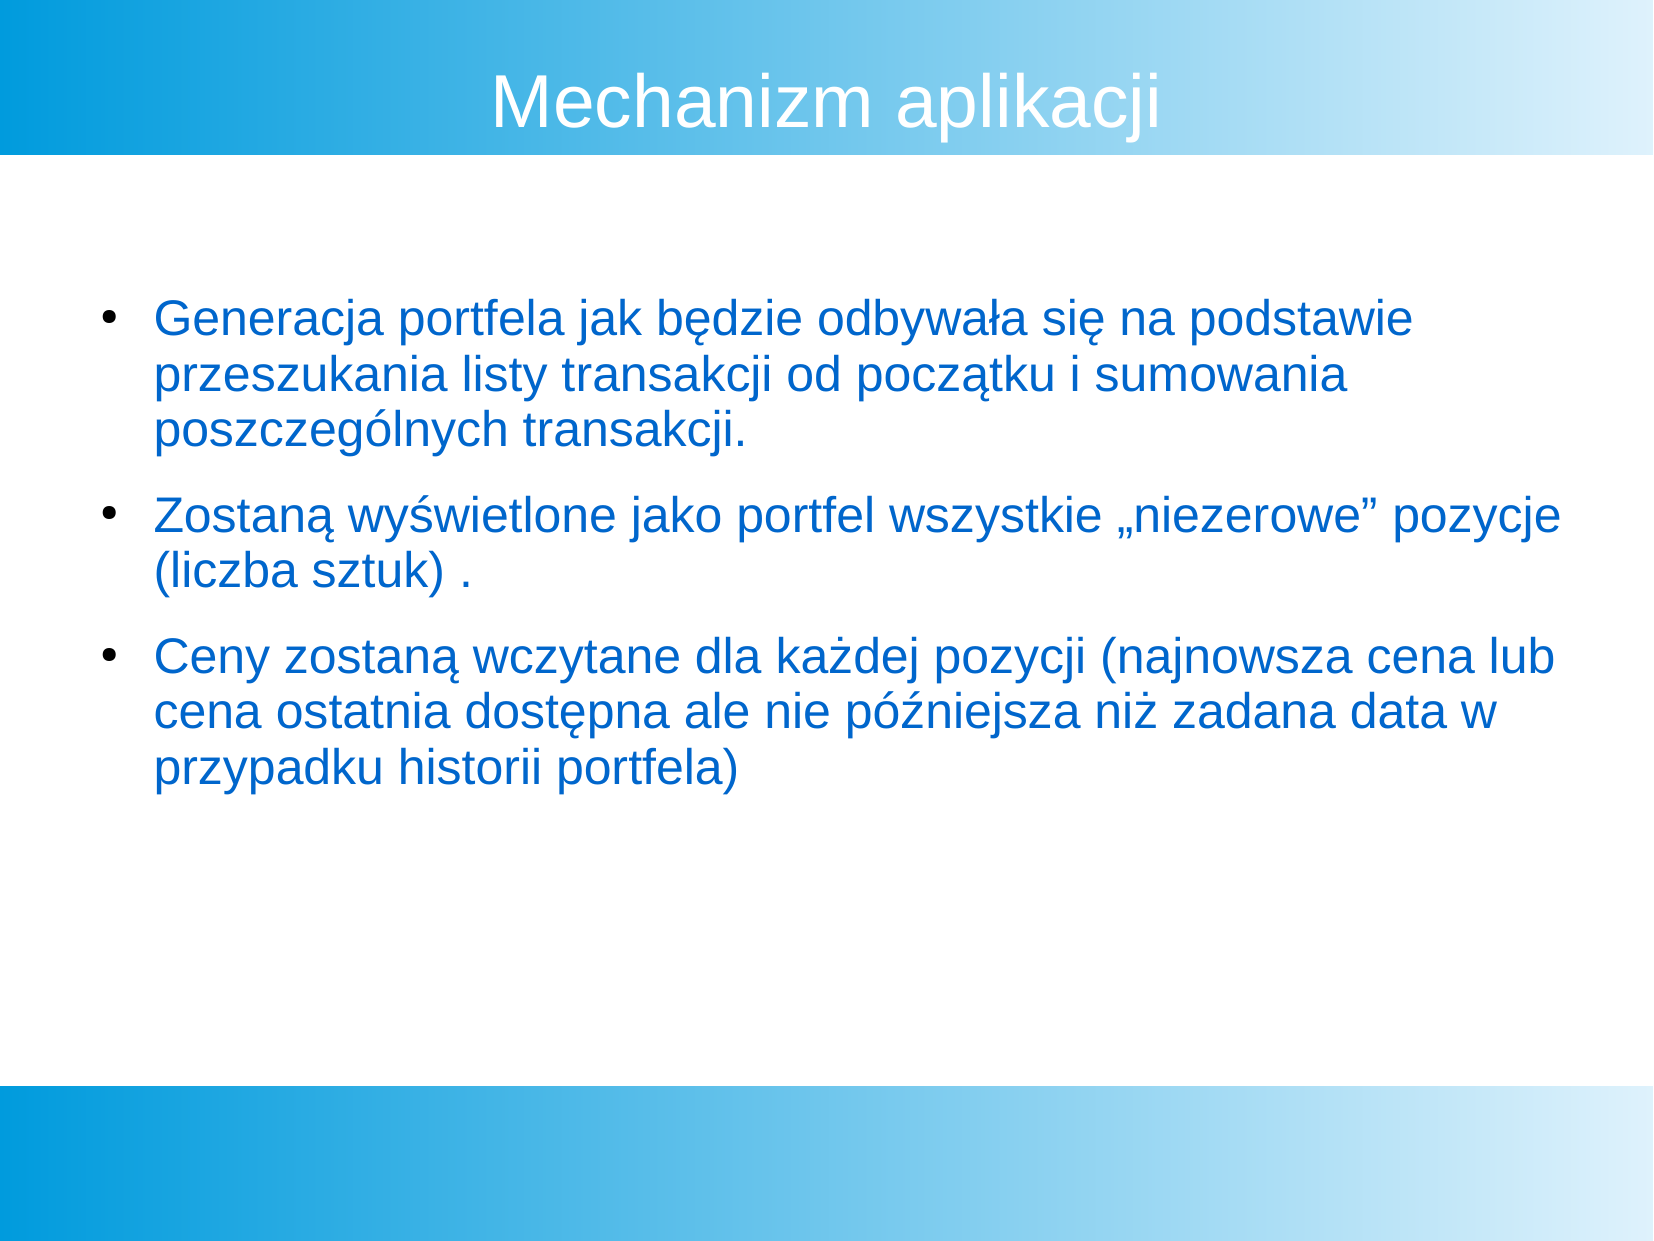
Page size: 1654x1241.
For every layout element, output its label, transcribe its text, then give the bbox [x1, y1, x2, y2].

title Mechanizm aplikacji [82, 49, 1571, 155]
list Generacja portfela jak będzie odbywała się na podstawie przeszukania listy transakcji od początku i sumowania poszczególnych transakcji. Zostaną wyświetlone jako portfel wszystkie „niezerowe” pozycje (liczba sztuk) . Ceny zostaną wczytane dla każdej pozycji (najnowsza cena lub cena ostatnia dostępna ale nie późniejsza niż zadana data w przypadku historii portfela) [82, 290, 1571, 1010]
